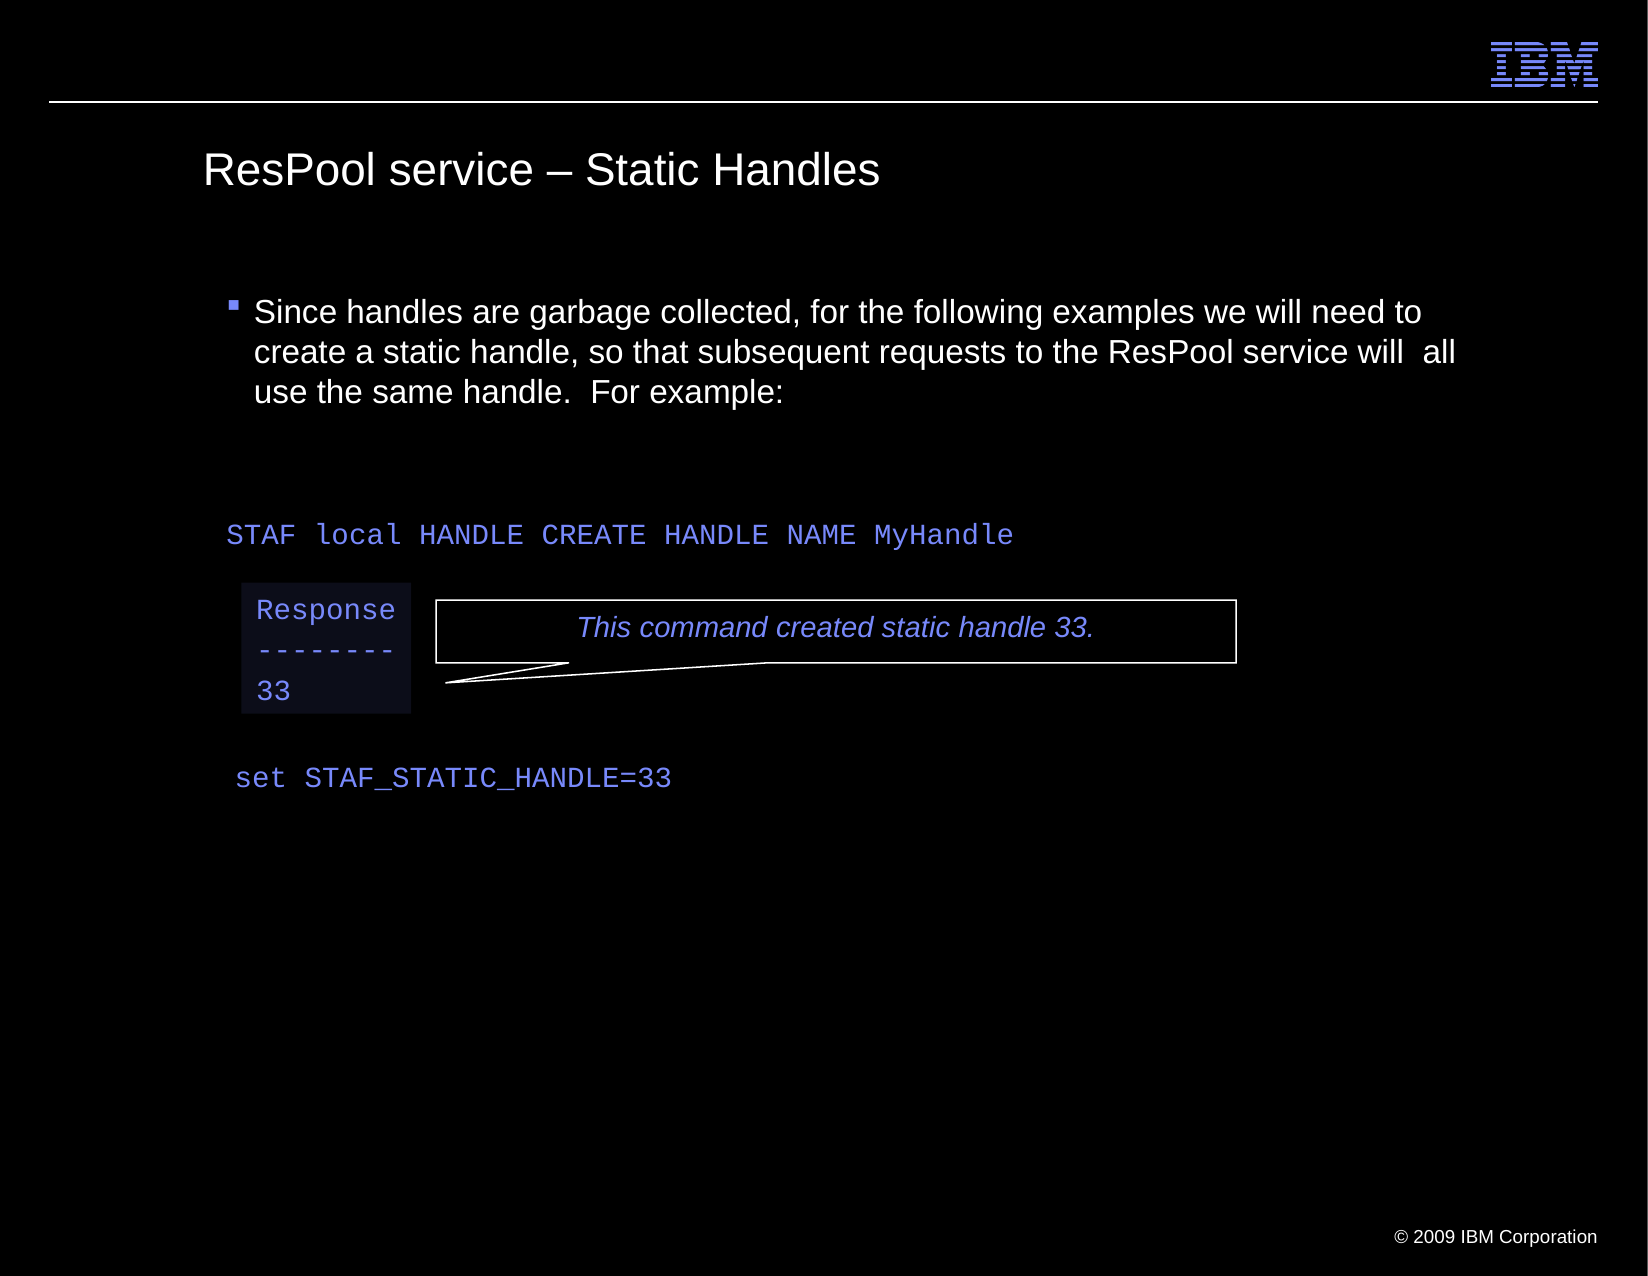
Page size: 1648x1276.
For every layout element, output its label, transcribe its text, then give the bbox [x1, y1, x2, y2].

text_box Since handles are garbage collected, for the following examples we will need to create a static handle, so that subsequent requests to the ResPool service will all use the same handle. For example: [211, 282, 1512, 418]
text_box Response -------- 33 [241, 582, 412, 714]
text_box This command created static handle 33. [436, 600, 1237, 683]
title ResPool service – Static Handles [186, 137, 1648, 231]
picture [1491, 42, 1598, 87]
text_box set STAF_STATIC_HANDLE=33 [219, 750, 687, 801]
text_box STAF local HANDLE CREATE HANDLE NAME MyHandle [226, 515, 1648, 551]
